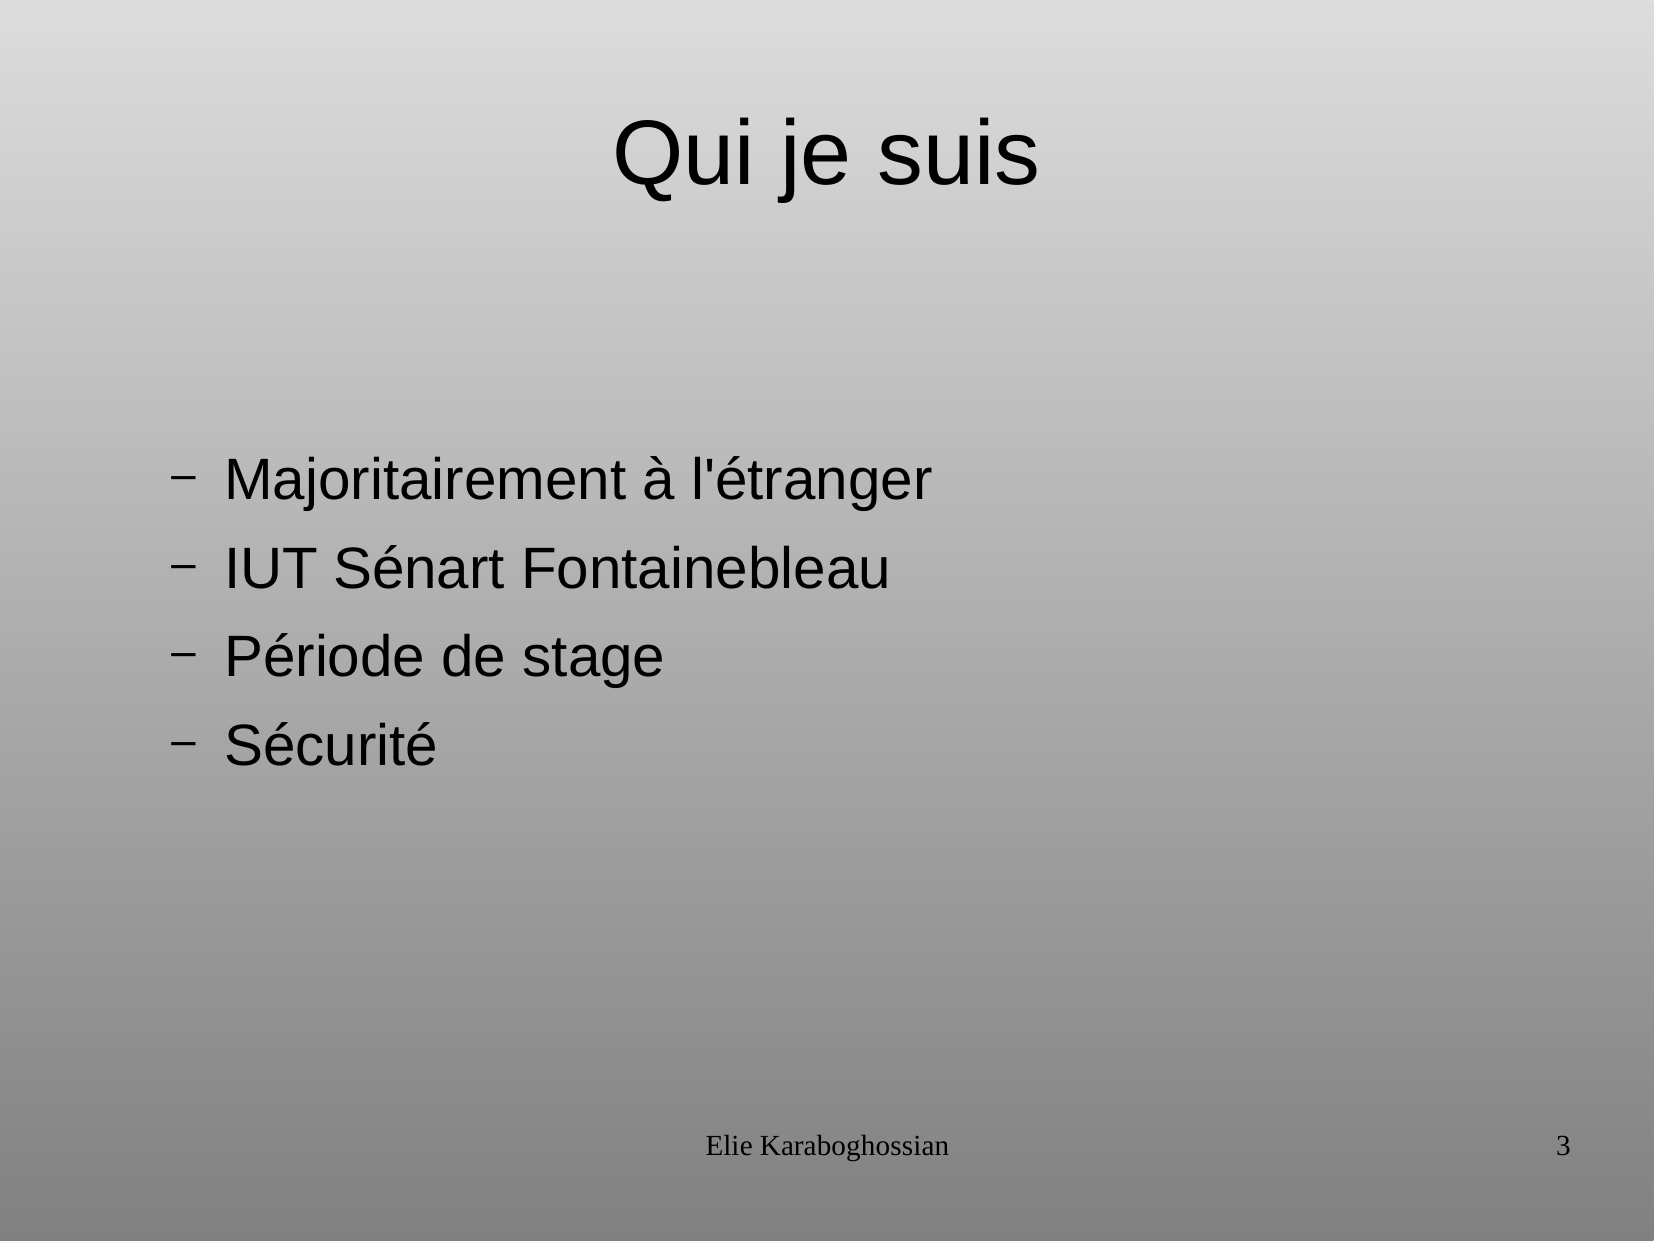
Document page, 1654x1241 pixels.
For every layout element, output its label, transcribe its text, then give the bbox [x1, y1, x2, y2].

list Majoritairement à l'étranger IUT Sénart Fontainebleau Période de stage Sécurité [82, 231, 1571, 1051]
title Qui je suis [82, 49, 1571, 231]
